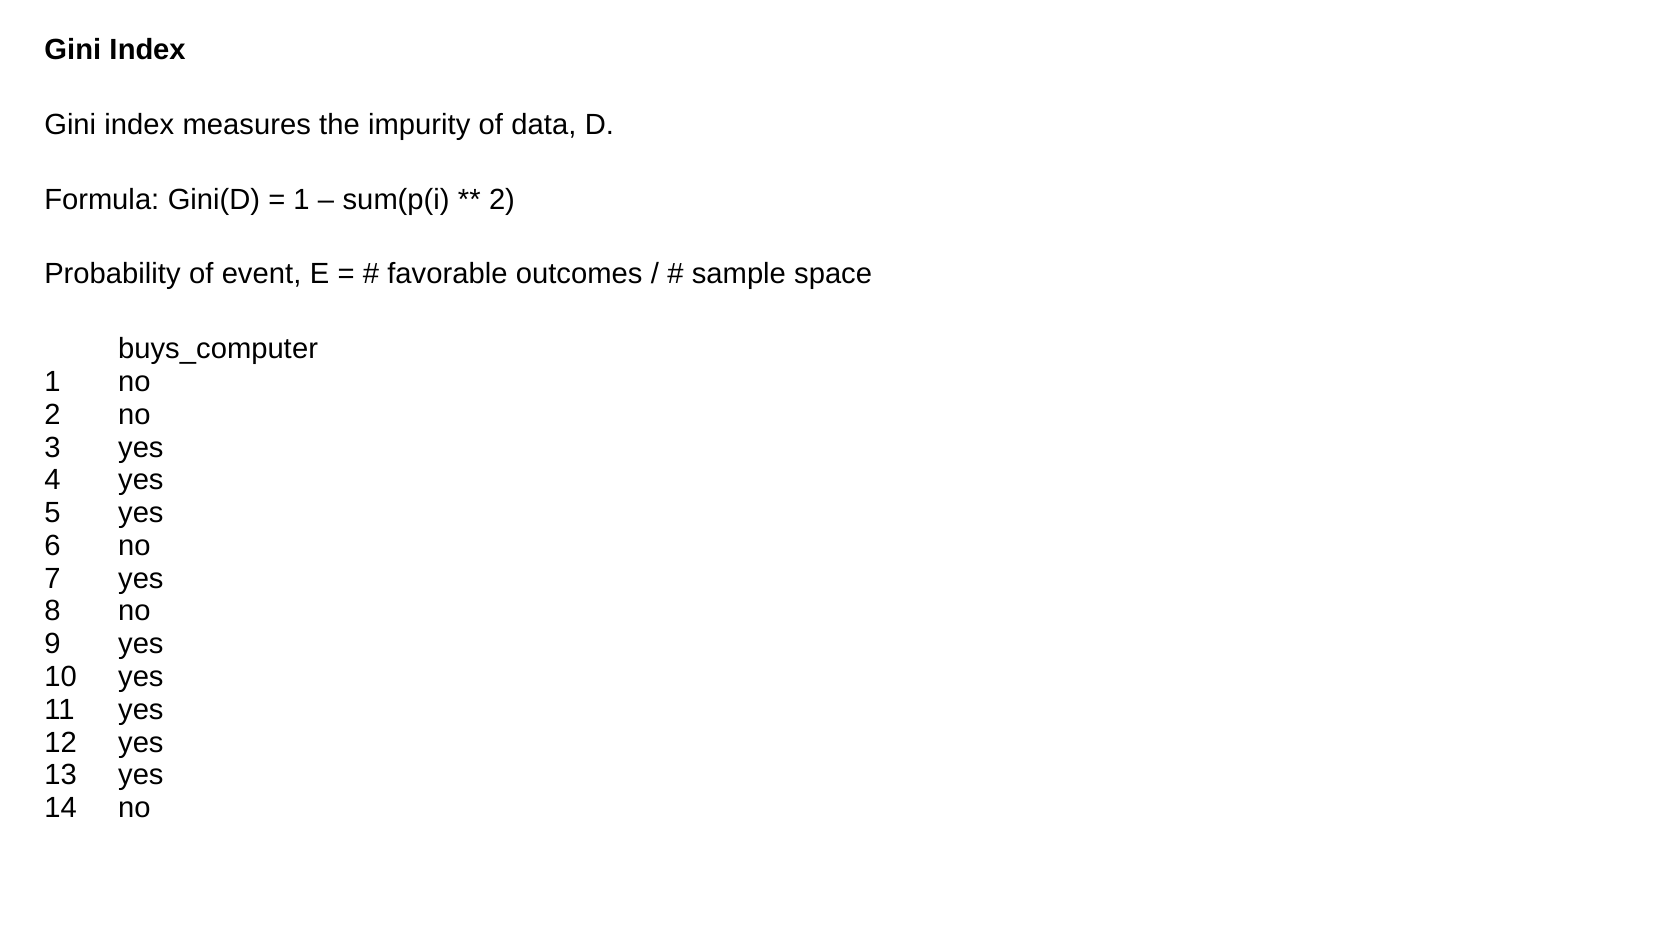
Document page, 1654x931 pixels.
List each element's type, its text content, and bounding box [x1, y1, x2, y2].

text_box Gini Index Gini index measures the impurity of data, D. Formula: Gini(D) = 1 – sum(p(i) ** 2) Probability of event, E = # favorable outcomes / # sample space buys_computer 1 no 2 no 3 yes 4 yes 5 yes 6 no 7 yes 8 no 9 yes 10 yes 11 yes 12 yes 13 yes 14 no [29, 25, 1388, 832]
